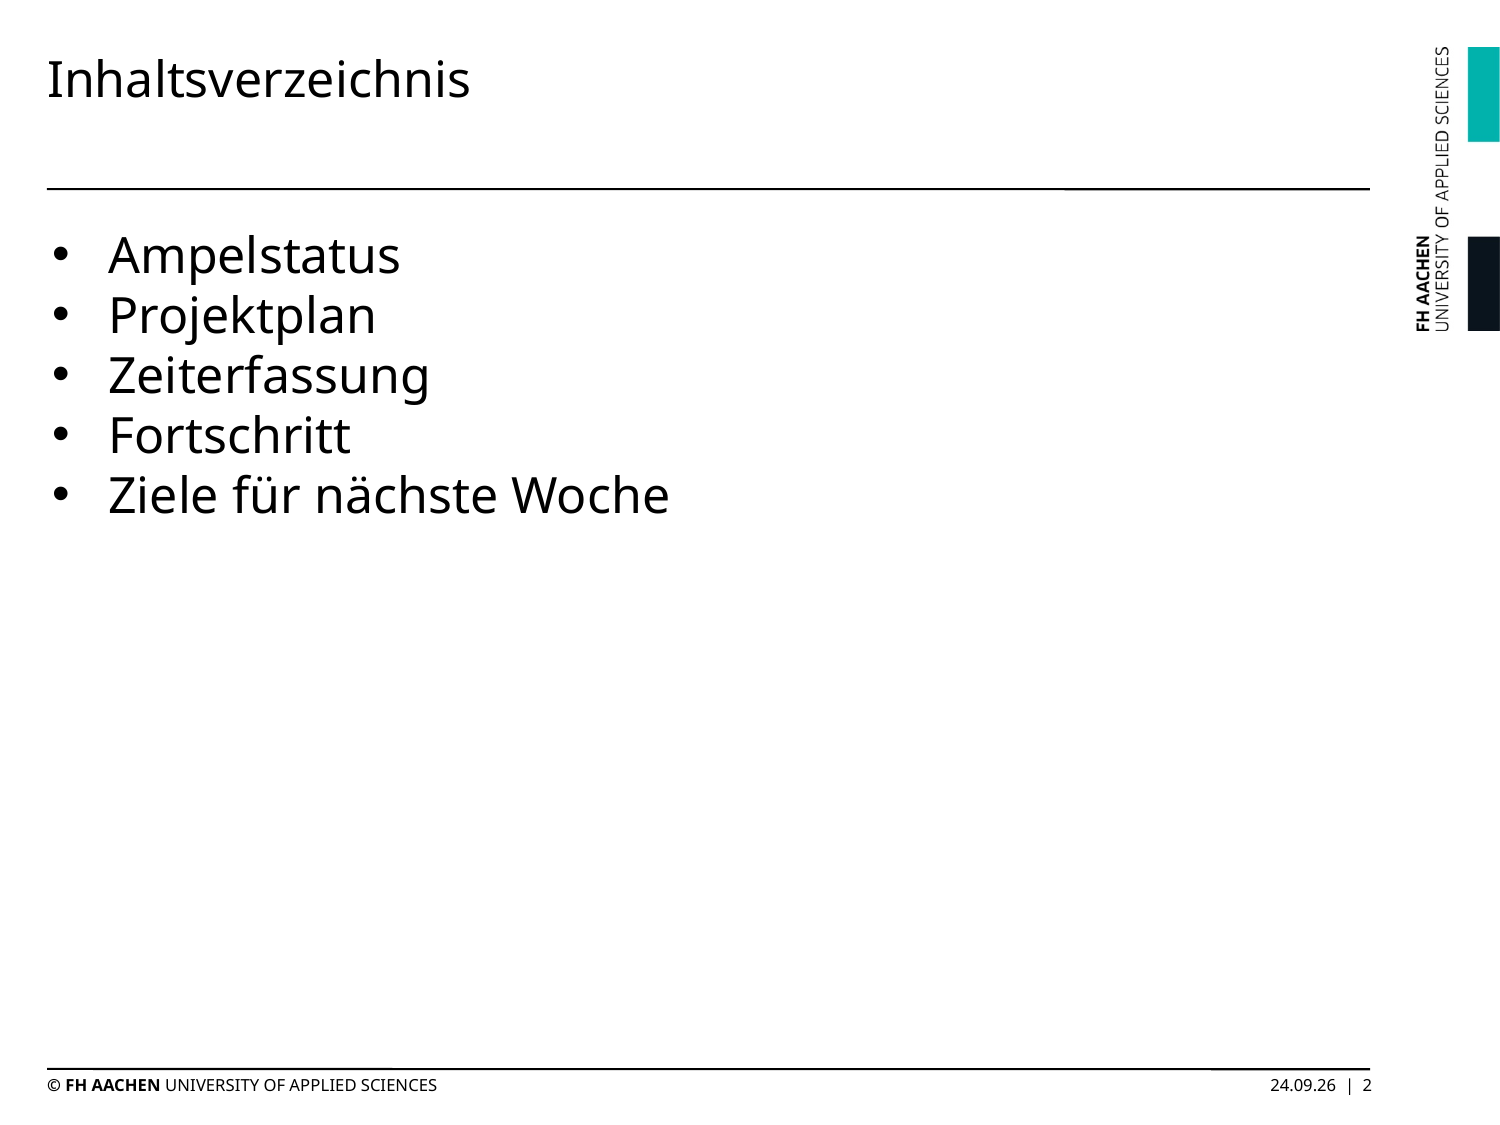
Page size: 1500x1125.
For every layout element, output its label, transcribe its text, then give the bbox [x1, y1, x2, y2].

title Inhaltsverzeichnis [47, 47, 1370, 166]
list Ampelstatus Projektplan Zeiterfassung Fortschritt Ziele für nächste Woche [52, 223, 1375, 1050]
picture [1404, 47, 1500, 331]
